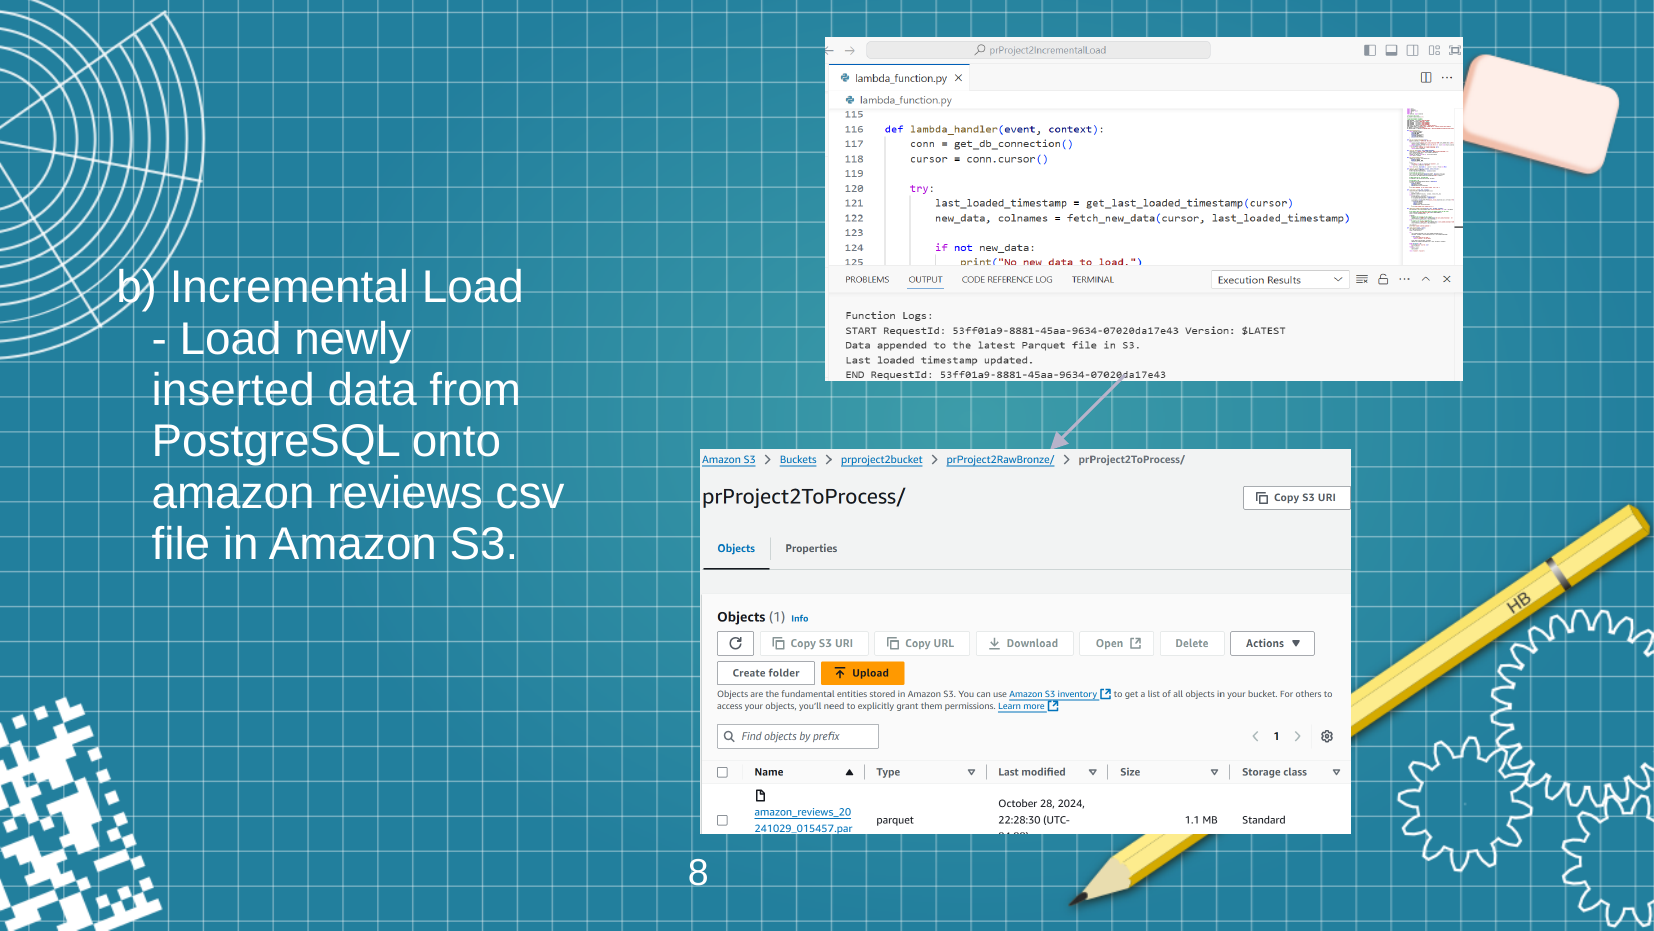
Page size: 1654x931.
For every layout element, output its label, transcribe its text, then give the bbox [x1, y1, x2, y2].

picture [0, 0, 1654, 931]
text_box <number> [562, 844, 834, 901]
text_box b) Incremental Load - Load newly inserted data from PostgreSQL onto amazon reviews csv file in Amazon S3. [101, 254, 601, 826]
